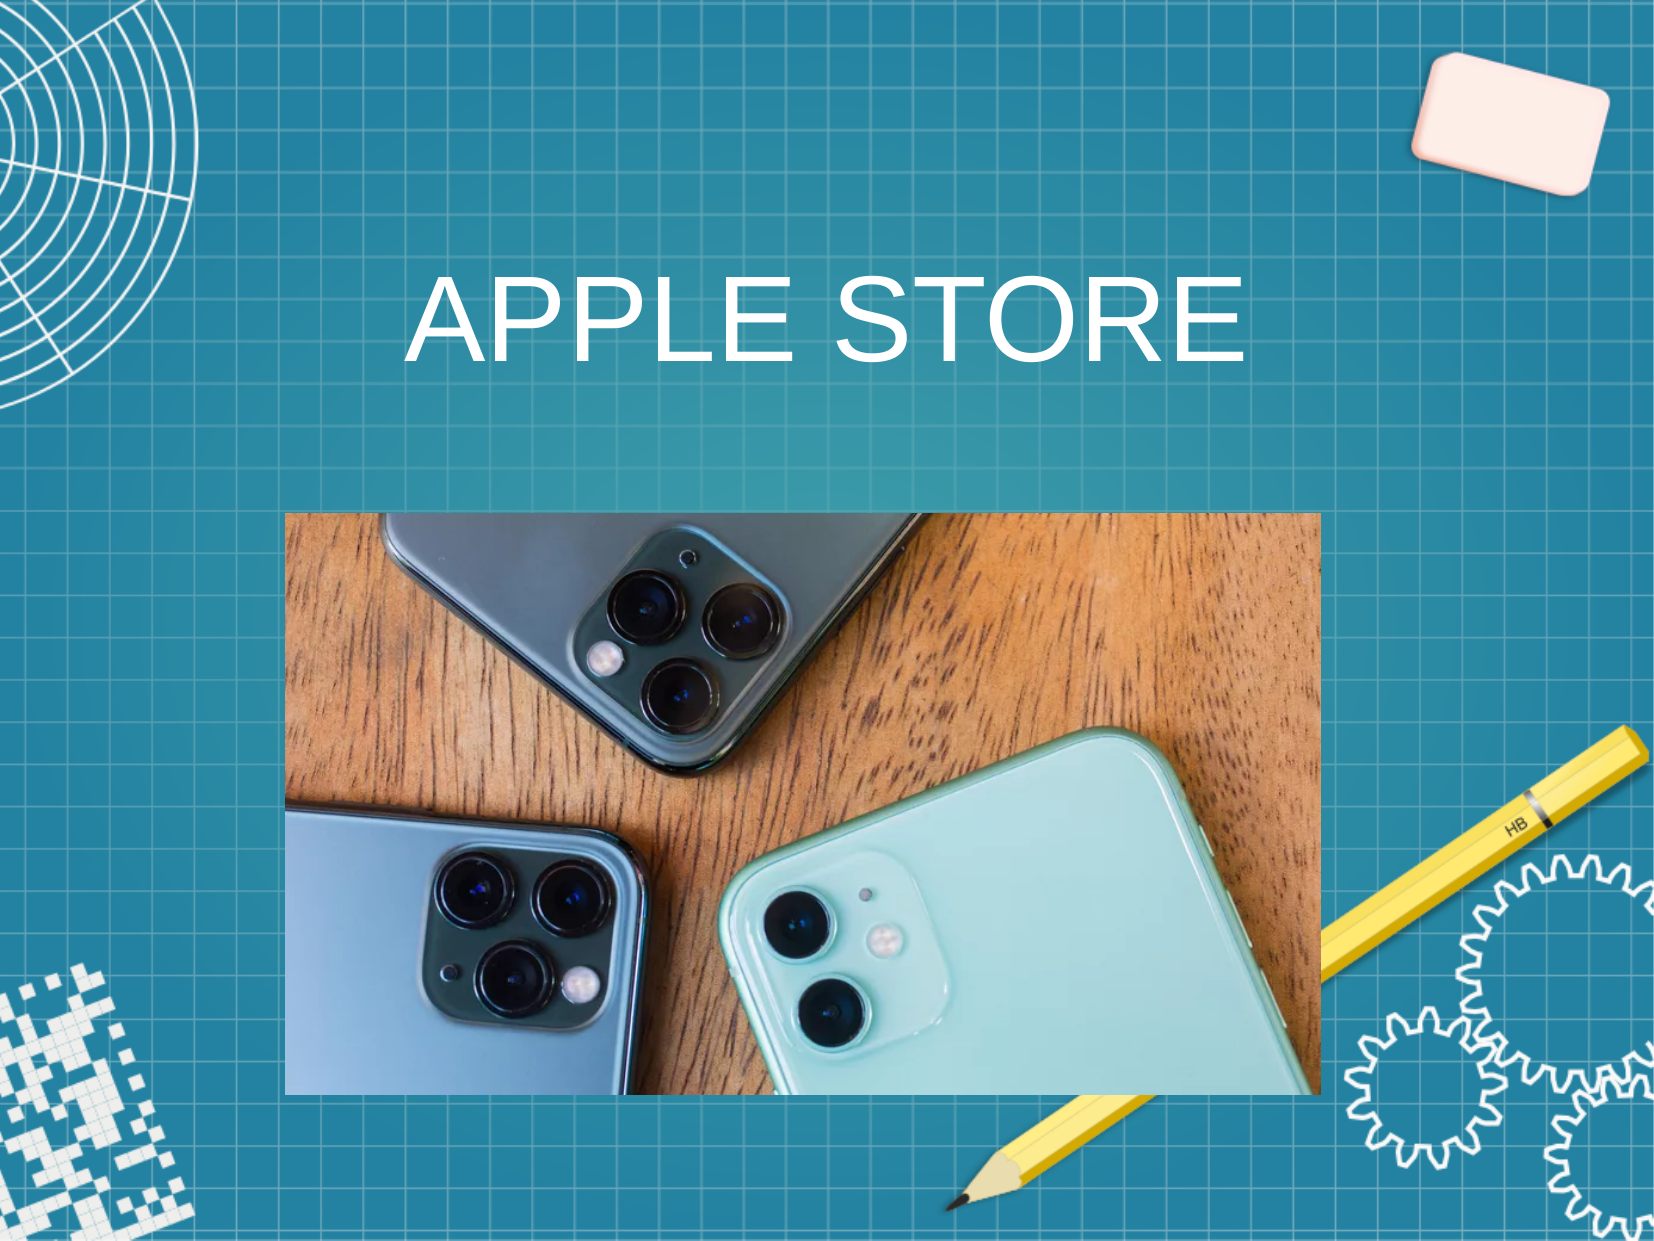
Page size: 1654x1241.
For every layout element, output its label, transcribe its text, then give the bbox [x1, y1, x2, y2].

title APPLE STORE [82, 177, 1571, 461]
picture [0, 0, 1654, 1241]
